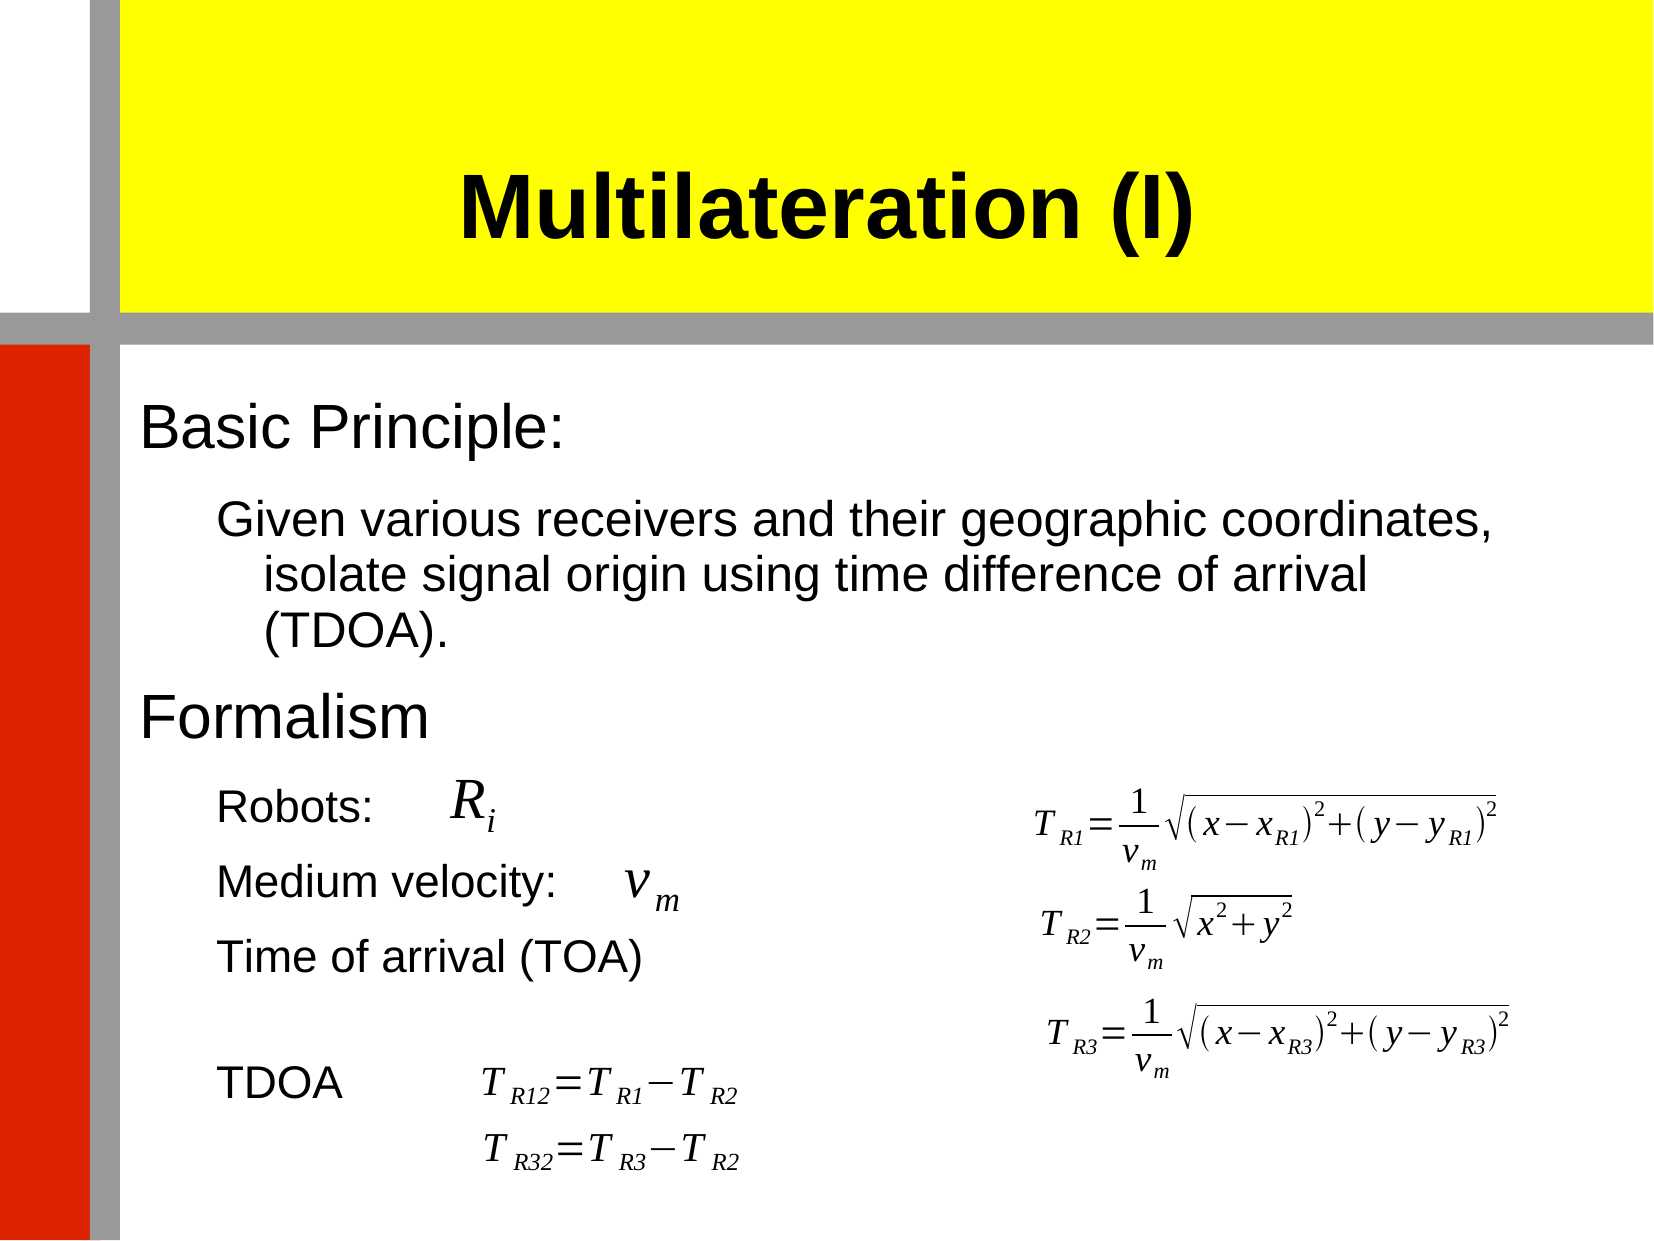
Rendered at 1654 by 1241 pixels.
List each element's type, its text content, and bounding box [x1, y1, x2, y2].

title Multilateration (I) [121, 110, 1534, 303]
list Basic Principle: Given various receivers and their geographic coordinates, isolate signal origin using time difference of arrival (TDOA). Formalism Robots: Medium velocity: Time of arrival (TOA) TDOA [121, 391, 1534, 1112]
chart [1039, 990, 1516, 1084]
chart [476, 1124, 745, 1177]
chart [617, 845, 687, 919]
chart [439, 766, 503, 840]
chart [1033, 881, 1300, 975]
chart [473, 1057, 743, 1110]
chart [1026, 781, 1504, 876]
